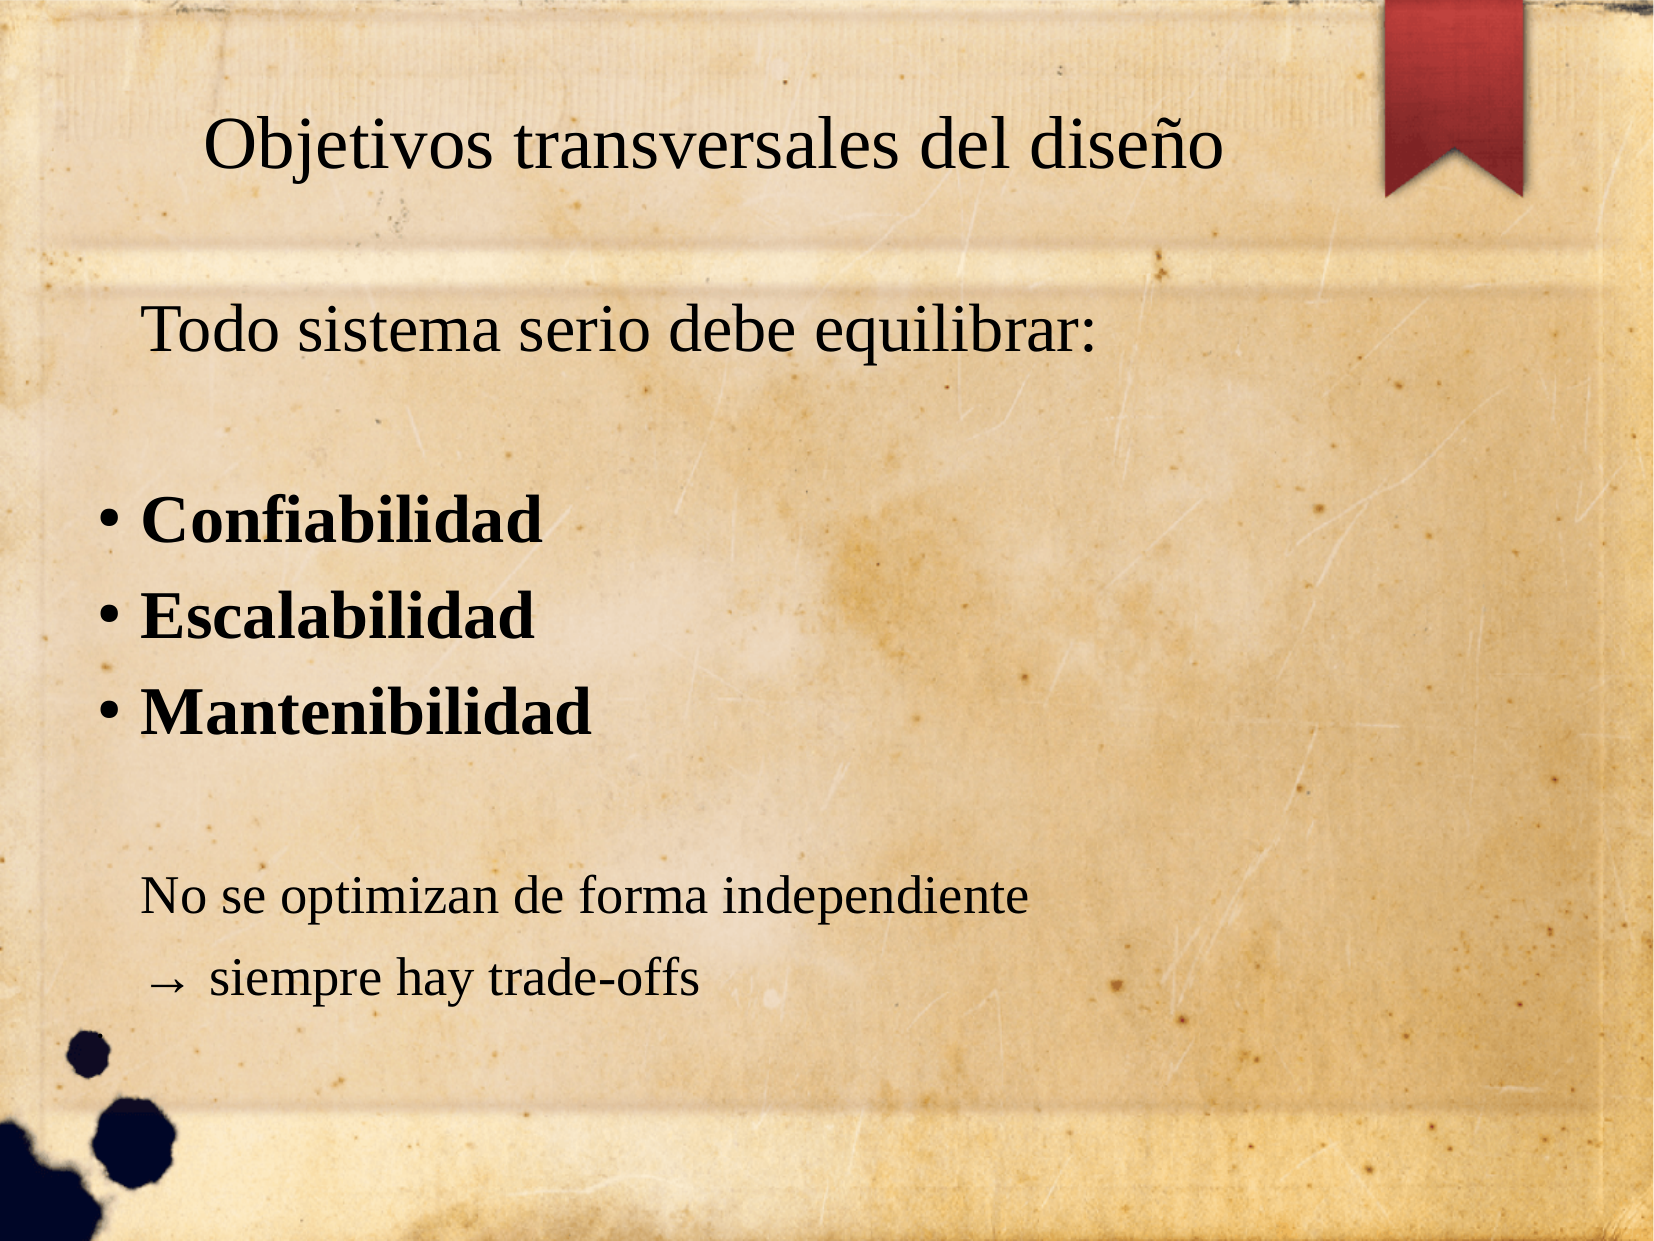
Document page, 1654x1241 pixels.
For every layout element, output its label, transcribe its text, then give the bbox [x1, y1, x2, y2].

title Objetivos transversales del diseño [82, 49, 1347, 237]
picture [0, 0, 1654, 1241]
list Todo sistema serio debe equilibrar: Confiabilidad Escalabilidad Mantenibilidad No se optimizan de forma independiente → siempre hay trade-offs [82, 290, 1571, 1010]
